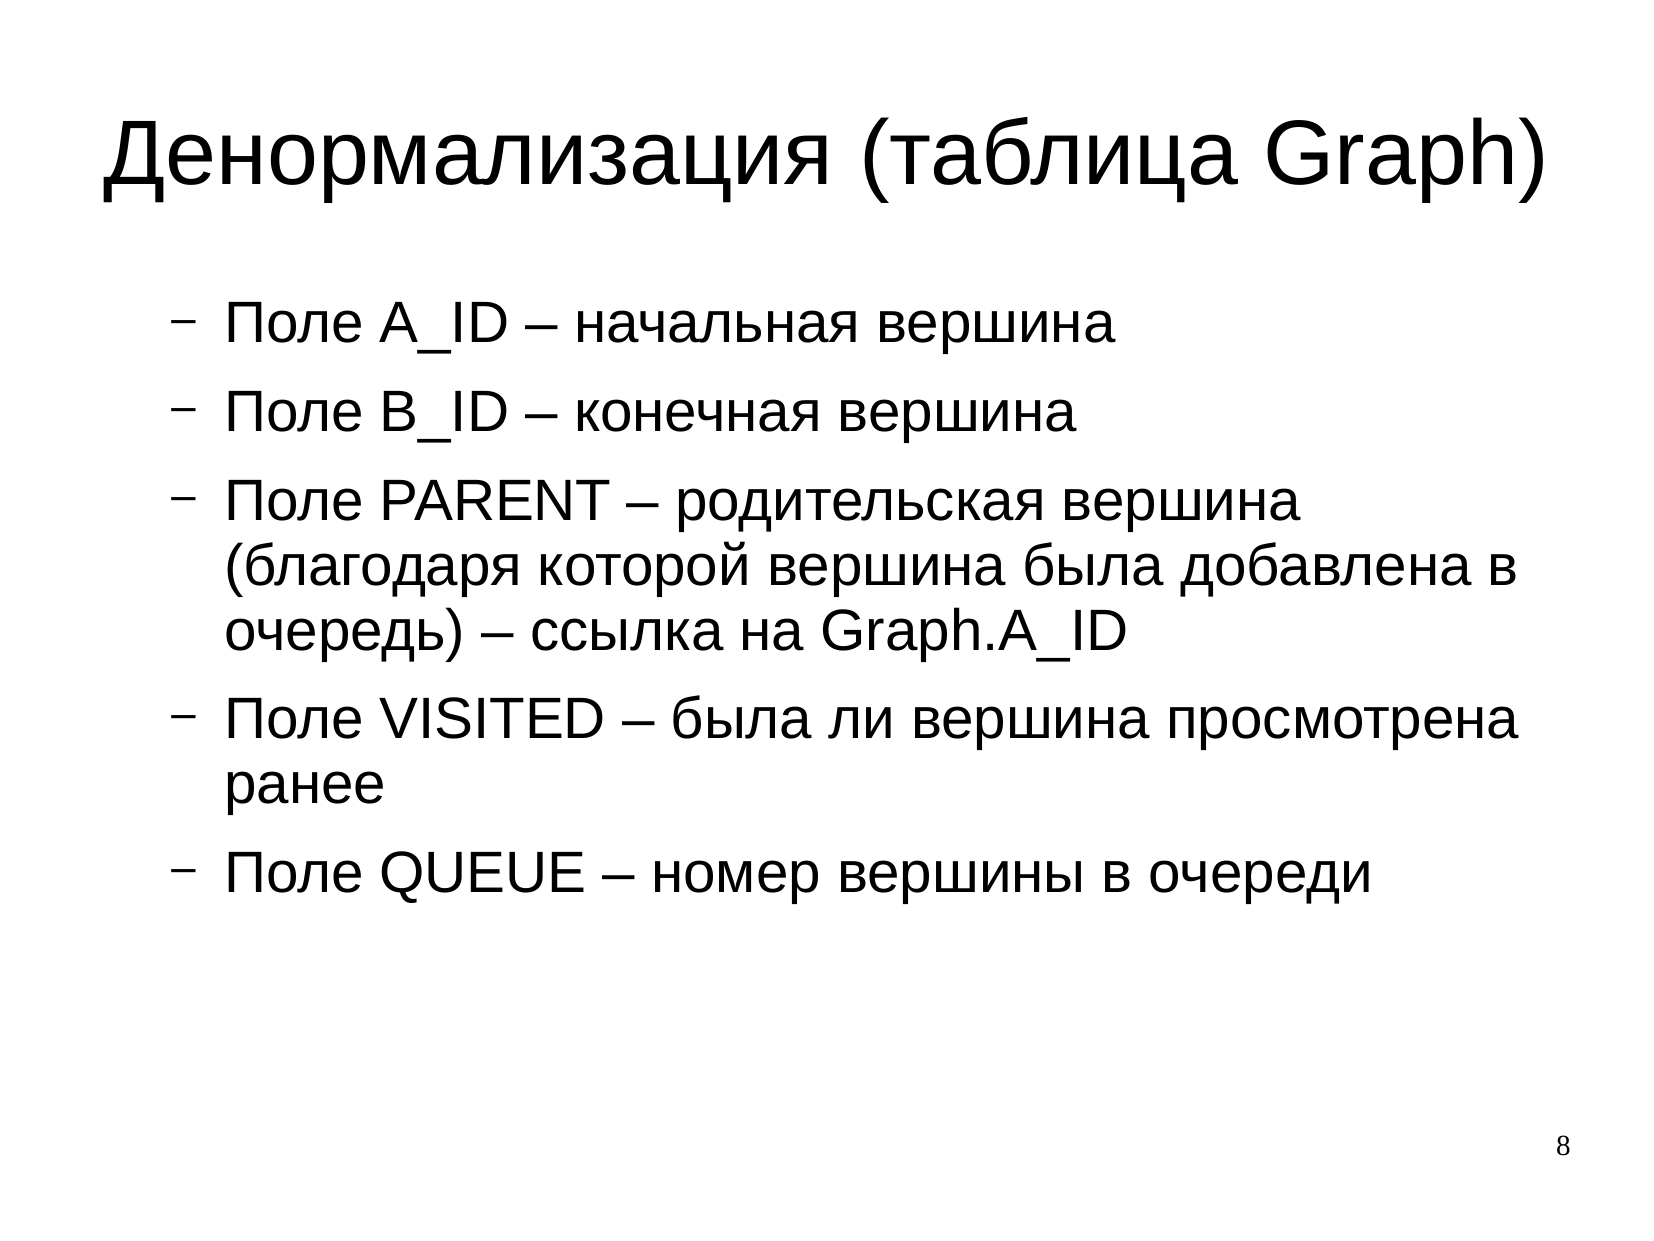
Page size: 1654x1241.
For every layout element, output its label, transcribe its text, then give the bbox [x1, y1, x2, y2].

title Денормализация (таблица Graph) [82, 49, 1571, 257]
list Поле A_ID – начальная вершина Поле B_ID – конечная вершина Поле PARENT – родительская вершина (благодаря которой вершина была добавлена в очередь) – ссылка на Graph.A_ID Поле VISITED – была ли вершина просмотрена ранее Поле QUEUE – номер вершины в очереди [82, 290, 1538, 1010]
